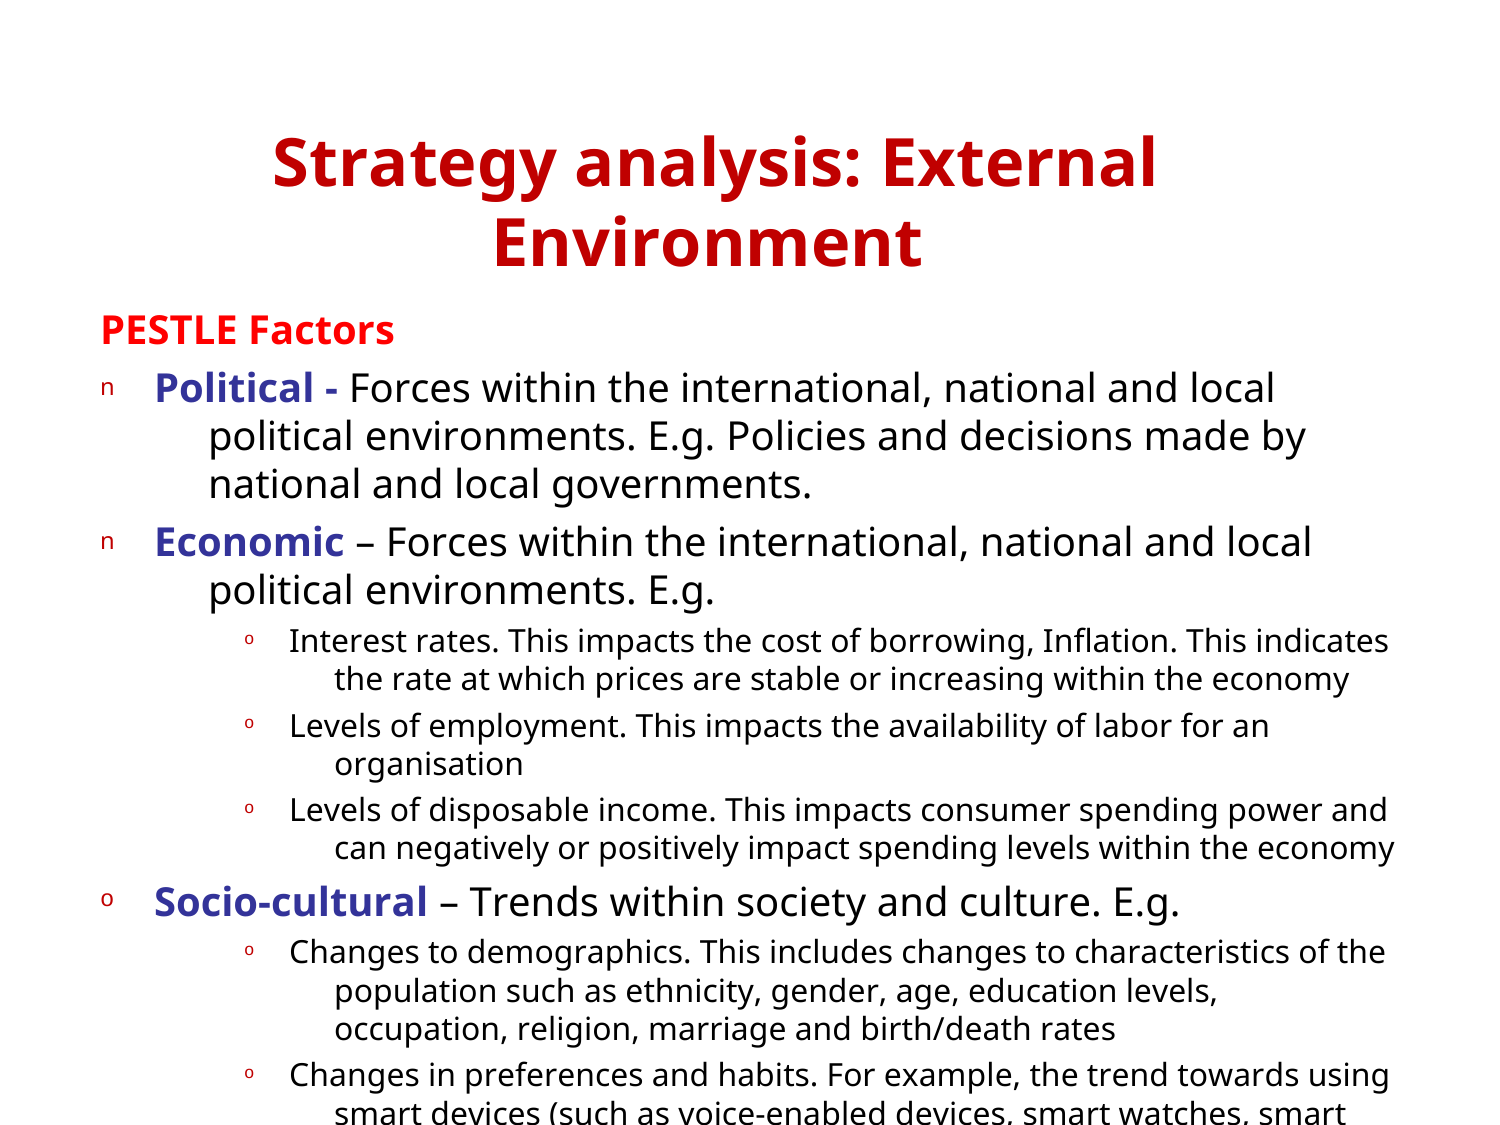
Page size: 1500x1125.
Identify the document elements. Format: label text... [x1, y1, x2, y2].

list PESTLE Factors Political - Forces within the international, national and local political environments. E.g. Policies and decisions made by national and local governments. Economic – Forces within the international, national and local political environments. E.g. Interest rates. This impacts the cost of borrowing, Inflation. This indicates the rate at which prices are stable or increasing within the economy Levels of employment. This impacts the availability of labor for an organisation Levels of disposable income. This impacts consumer spending power and can negatively or positively impact spending levels within the economy Socio-cultural – Trends within society and culture. E.g. Changes to demographics. This includes changes to characteristics of the population such as ethnicity, gender, age, education levels, occupation, religion, marriage and birth/death rates Changes in preferences and habits. For example, the trend towards using smart devices (such as voice-enabled devices, smart watches, smart home devices) [85, 297, 1415, 1125]
title Strategy analysis: External Environment [145, 90, 1288, 288]
